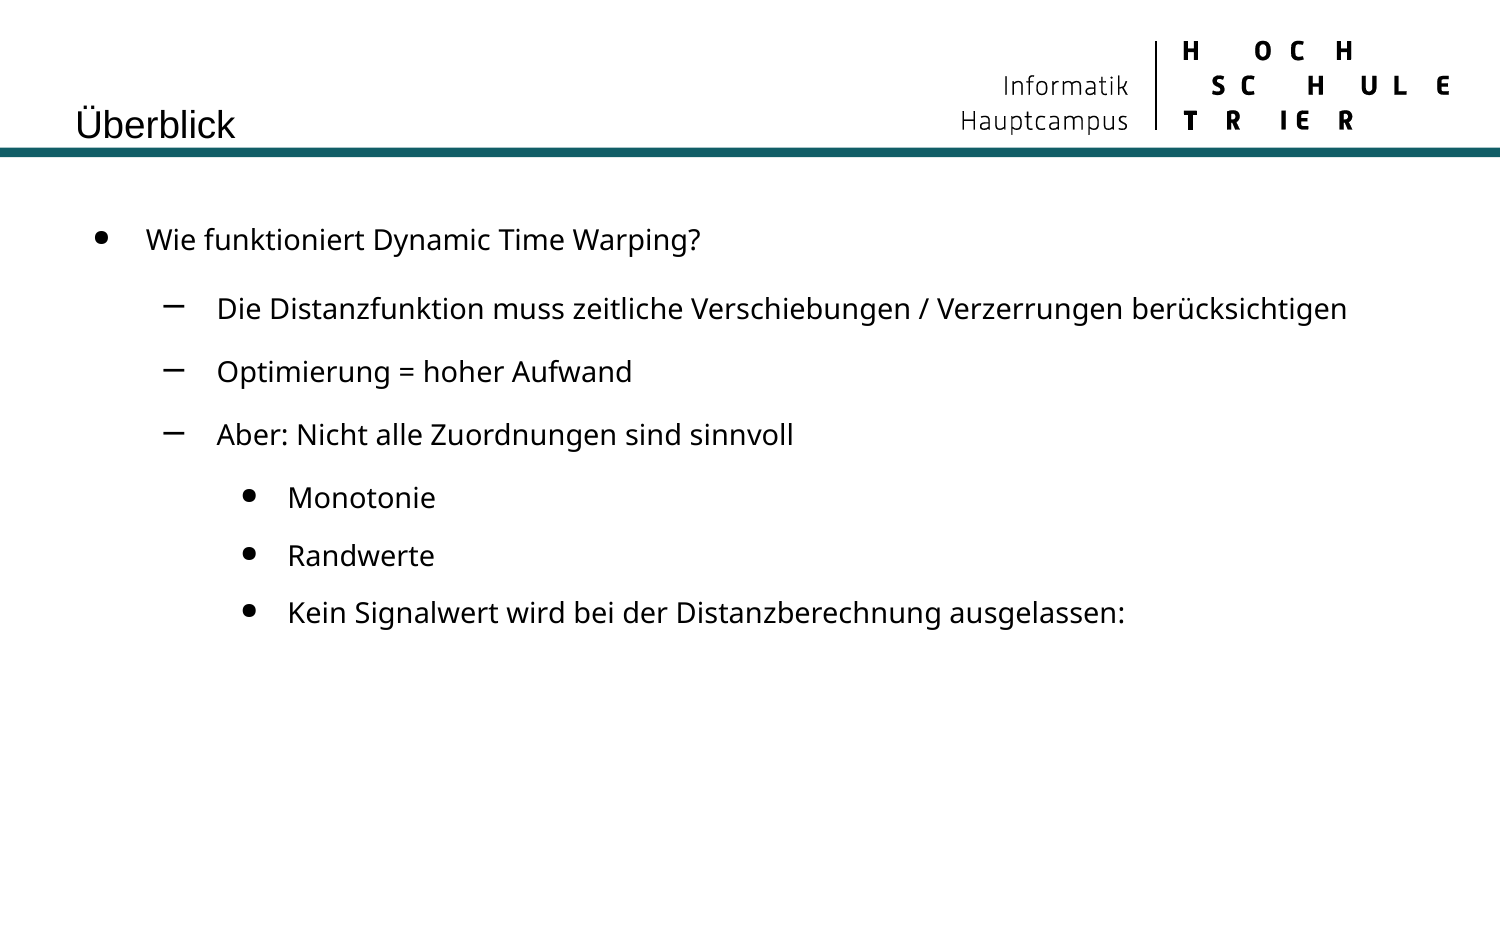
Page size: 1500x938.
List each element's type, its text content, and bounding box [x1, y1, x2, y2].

list Wie funktioniert Dynamic Time Warping? Die Distanzfunktion muss zeitliche Verschiebungen / Verzerrungen berücksichtigen Optimierung = hoher Aufwand Aber: Nicht alle Zuordnungen sind sinnvoll Monotonie Randwerte Kein Signalwert wird bei der Distanzberechnung ausgelassen: [75, 219, 1425, 863]
title Überblick [75, 37, 1425, 194]
